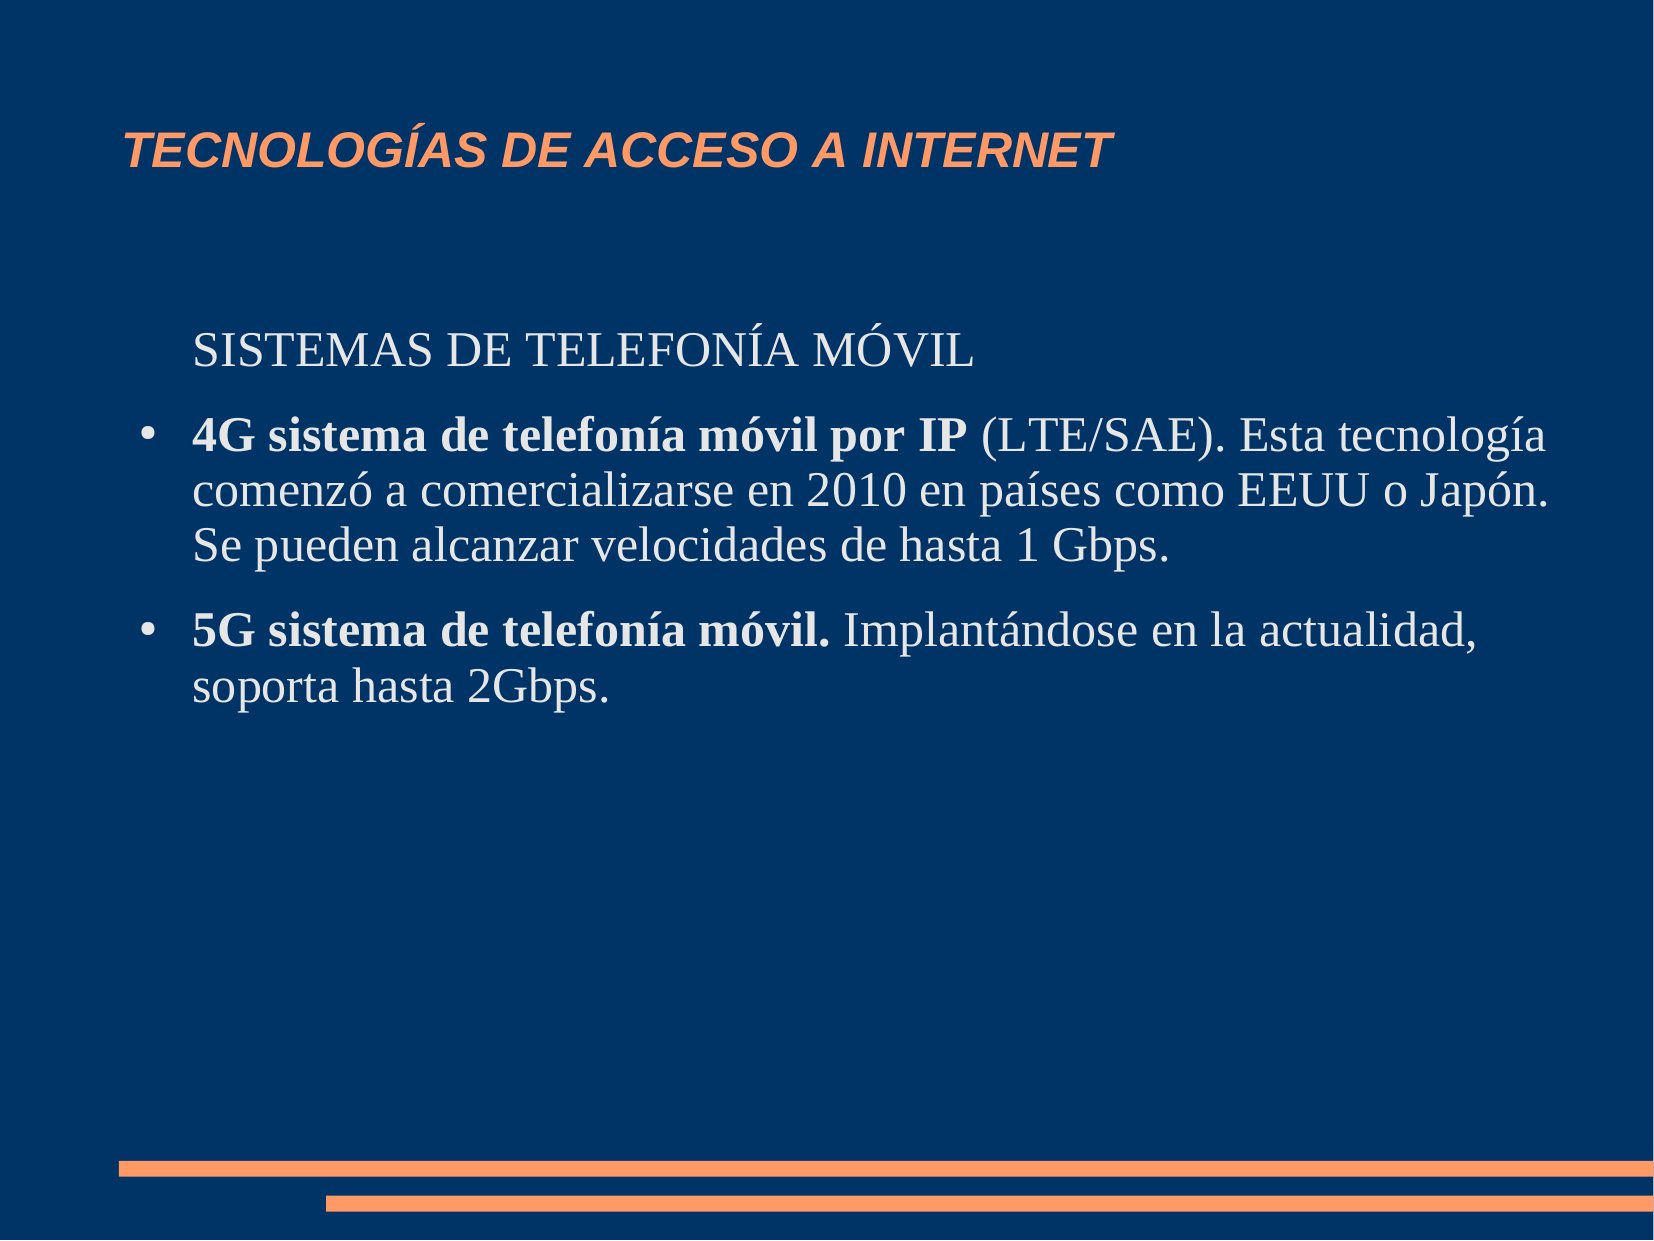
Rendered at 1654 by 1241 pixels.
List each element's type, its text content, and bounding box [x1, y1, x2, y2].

list SISTEMAS DE TELEFONÍA MÓVIL 4G sistema de telefonía móvil por IP (LTE/SAE). Esta tecnología comenzó a comercializarse en 2010 en países como EEUU o Japón. Se pueden alcanzar velocidades de hasta 1 Gbps. 5G sistema de telefonía móvil. Implantándose en la actualidad, soporta hasta 2Gbps. [121, 322, 1561, 1132]
title TECNOLOGÍAS DE ACCESO A INTERNET [121, 46, 1534, 254]
